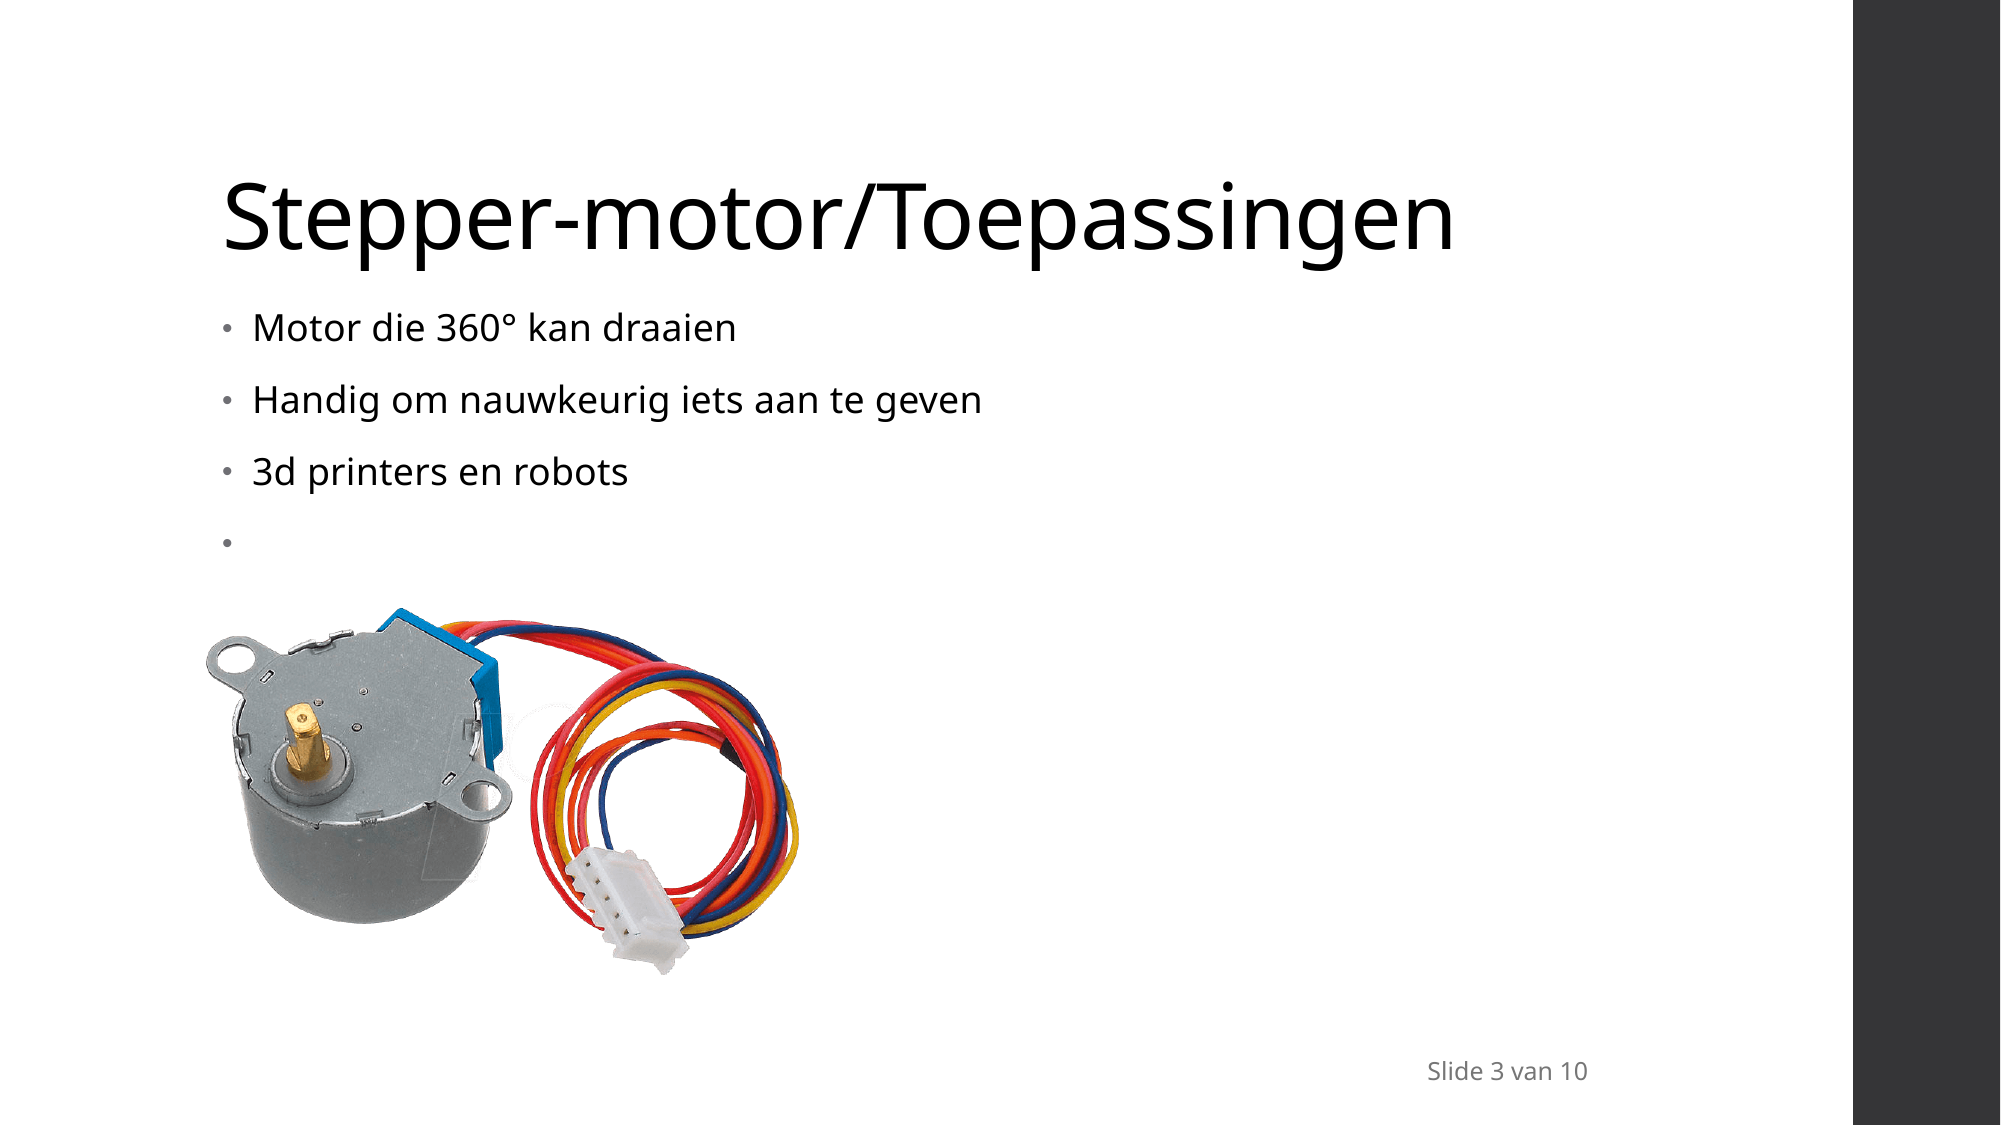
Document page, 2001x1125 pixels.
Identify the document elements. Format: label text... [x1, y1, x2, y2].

title Stepper-motor/Toepassingen [206, 60, 1797, 278]
list Motor die 360° kan draaien Handig om nauwkeurig iets aan te geven 3d printers en robots [206, 299, 1617, 1014]
text_box Slide van 10 [1412, 1042, 1863, 1103]
picture [206, 607, 799, 975]
